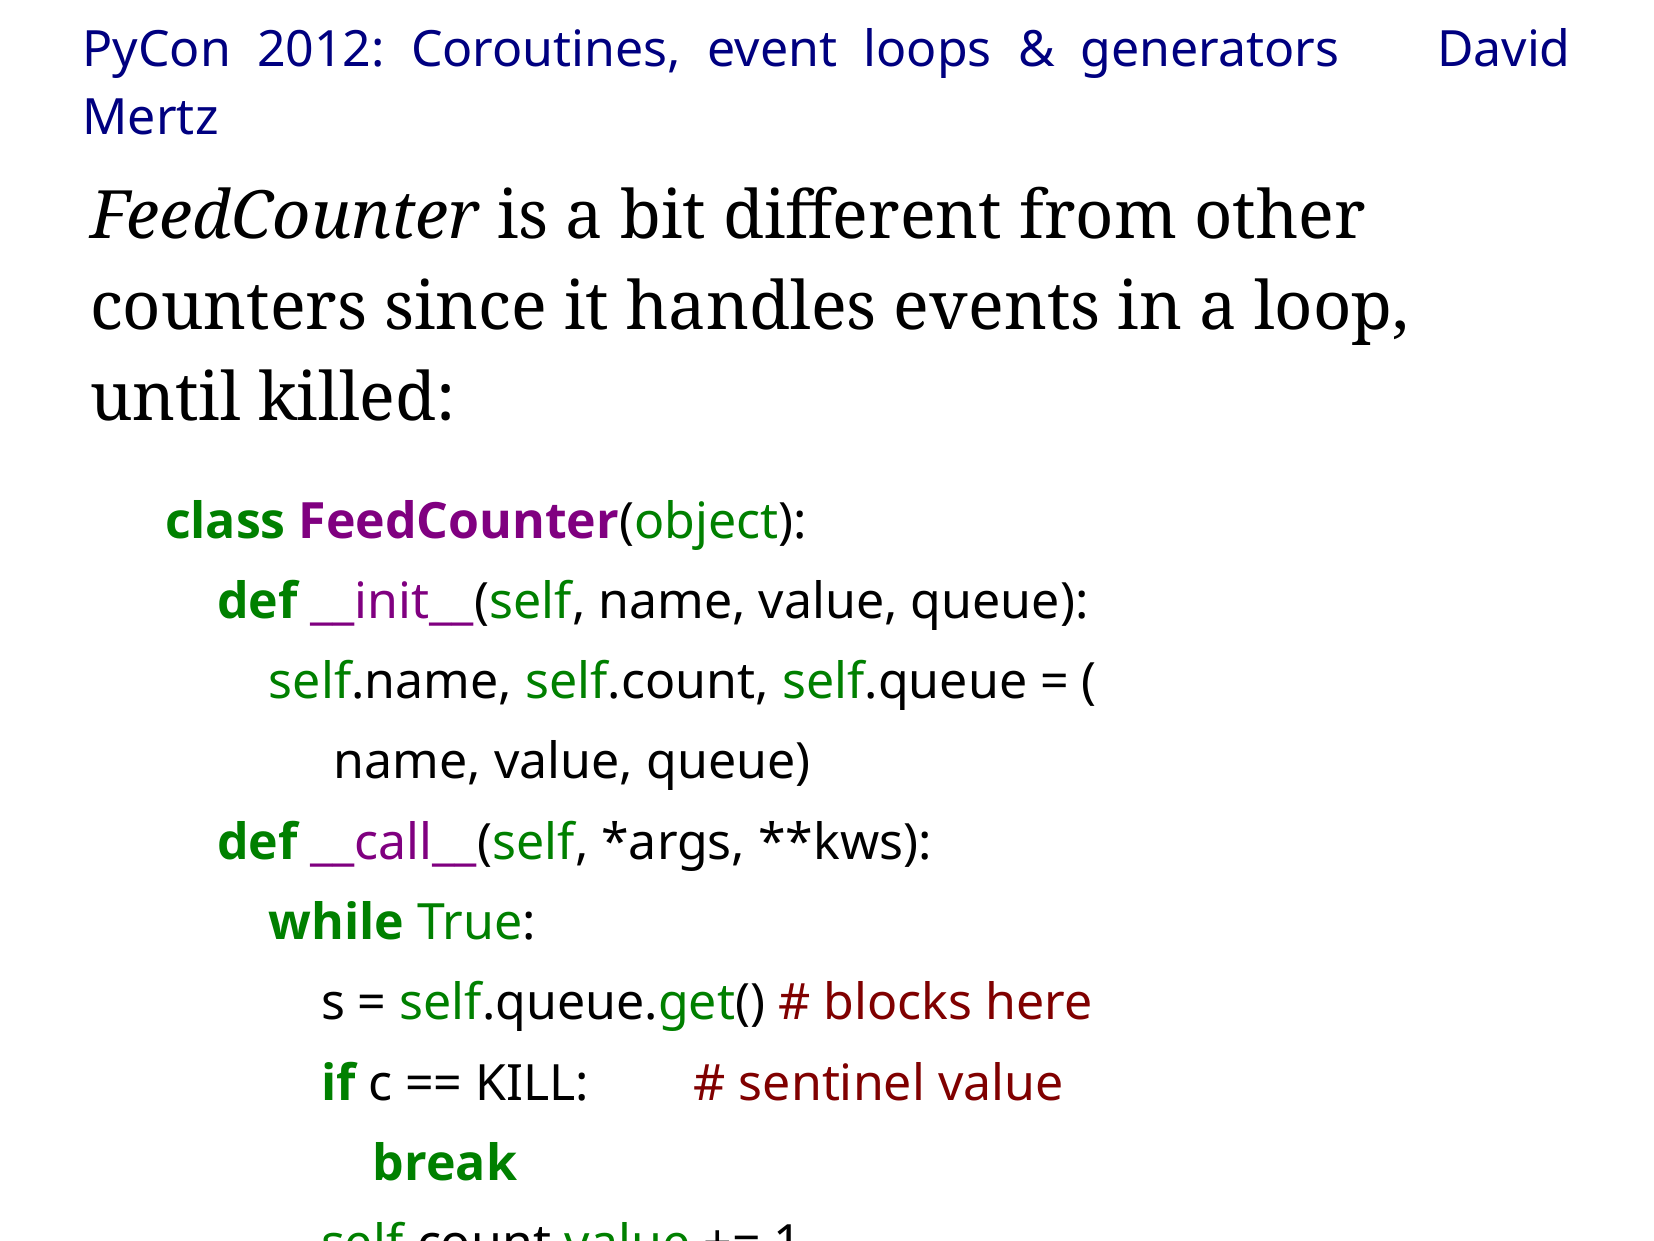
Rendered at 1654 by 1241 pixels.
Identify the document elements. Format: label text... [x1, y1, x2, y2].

title PyCon 2012: Coroutines, event loops & generators David Mertz [82, 49, 1571, 113]
list FeedCounter is a bit different from other counters since it handles events in a loop, until killed: class FeedCounter(object): def __init__(self, name, value, queue): self.name, self.count, self.queue = ( name, value, queue) def __call__(self, *args, **kws): while True: s = self.queue.get() # blocks here if c == KILL: # sentinel value break self.count.value += 1 [90, 167, 1561, 1111]
